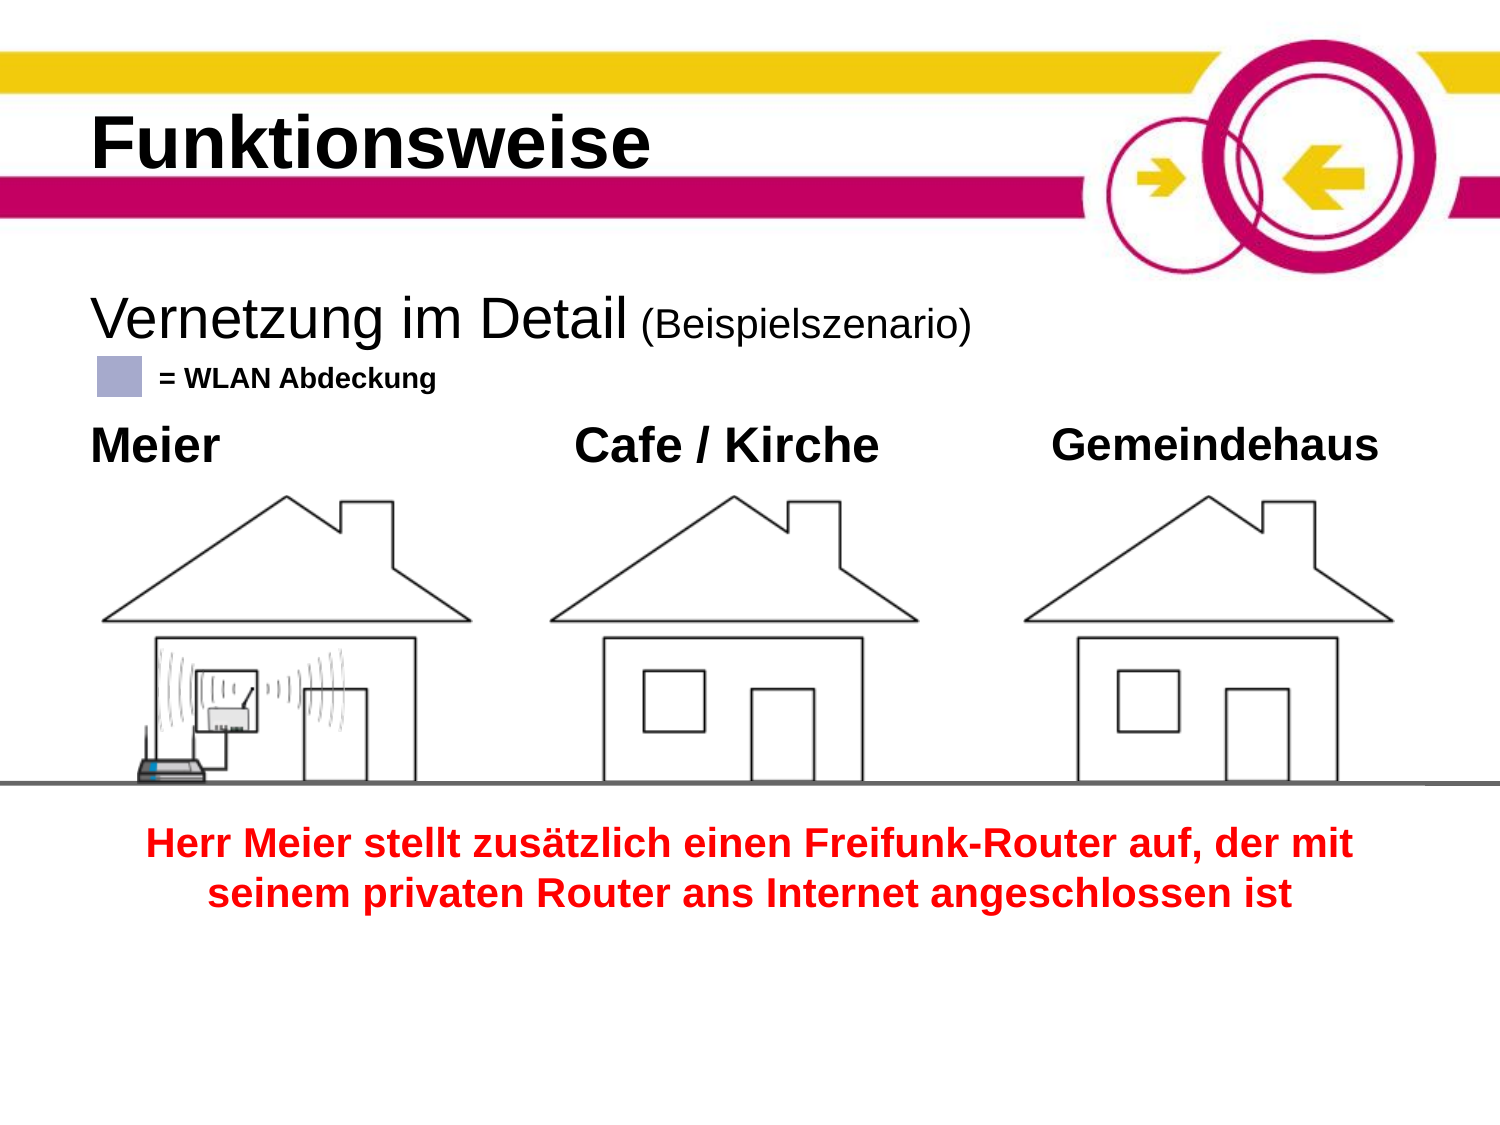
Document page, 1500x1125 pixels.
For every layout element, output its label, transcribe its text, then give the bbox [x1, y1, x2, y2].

picture [1023, 495, 1395, 781]
text_box Vernetzung im Detail (Beispielszenario) [75, 252, 1425, 365]
text_box Gemeindehaus [1036, 397, 1406, 485]
text_box = WLAN Abdeckung [144, 333, 636, 420]
picture [101, 495, 473, 784]
text_box Funktionsweise [75, 11, 1425, 200]
text_box [97, 356, 142, 397]
text_box Cafe / Kirche [559, 397, 957, 485]
picture [549, 495, 920, 781]
text_box Herr Meier stellt zusätzlich einen Freifunk-Router auf, der mit seinem privaten Router ans Internet angeschlossen ist [75, 800, 1425, 913]
text_box Meier [75, 397, 383, 485]
